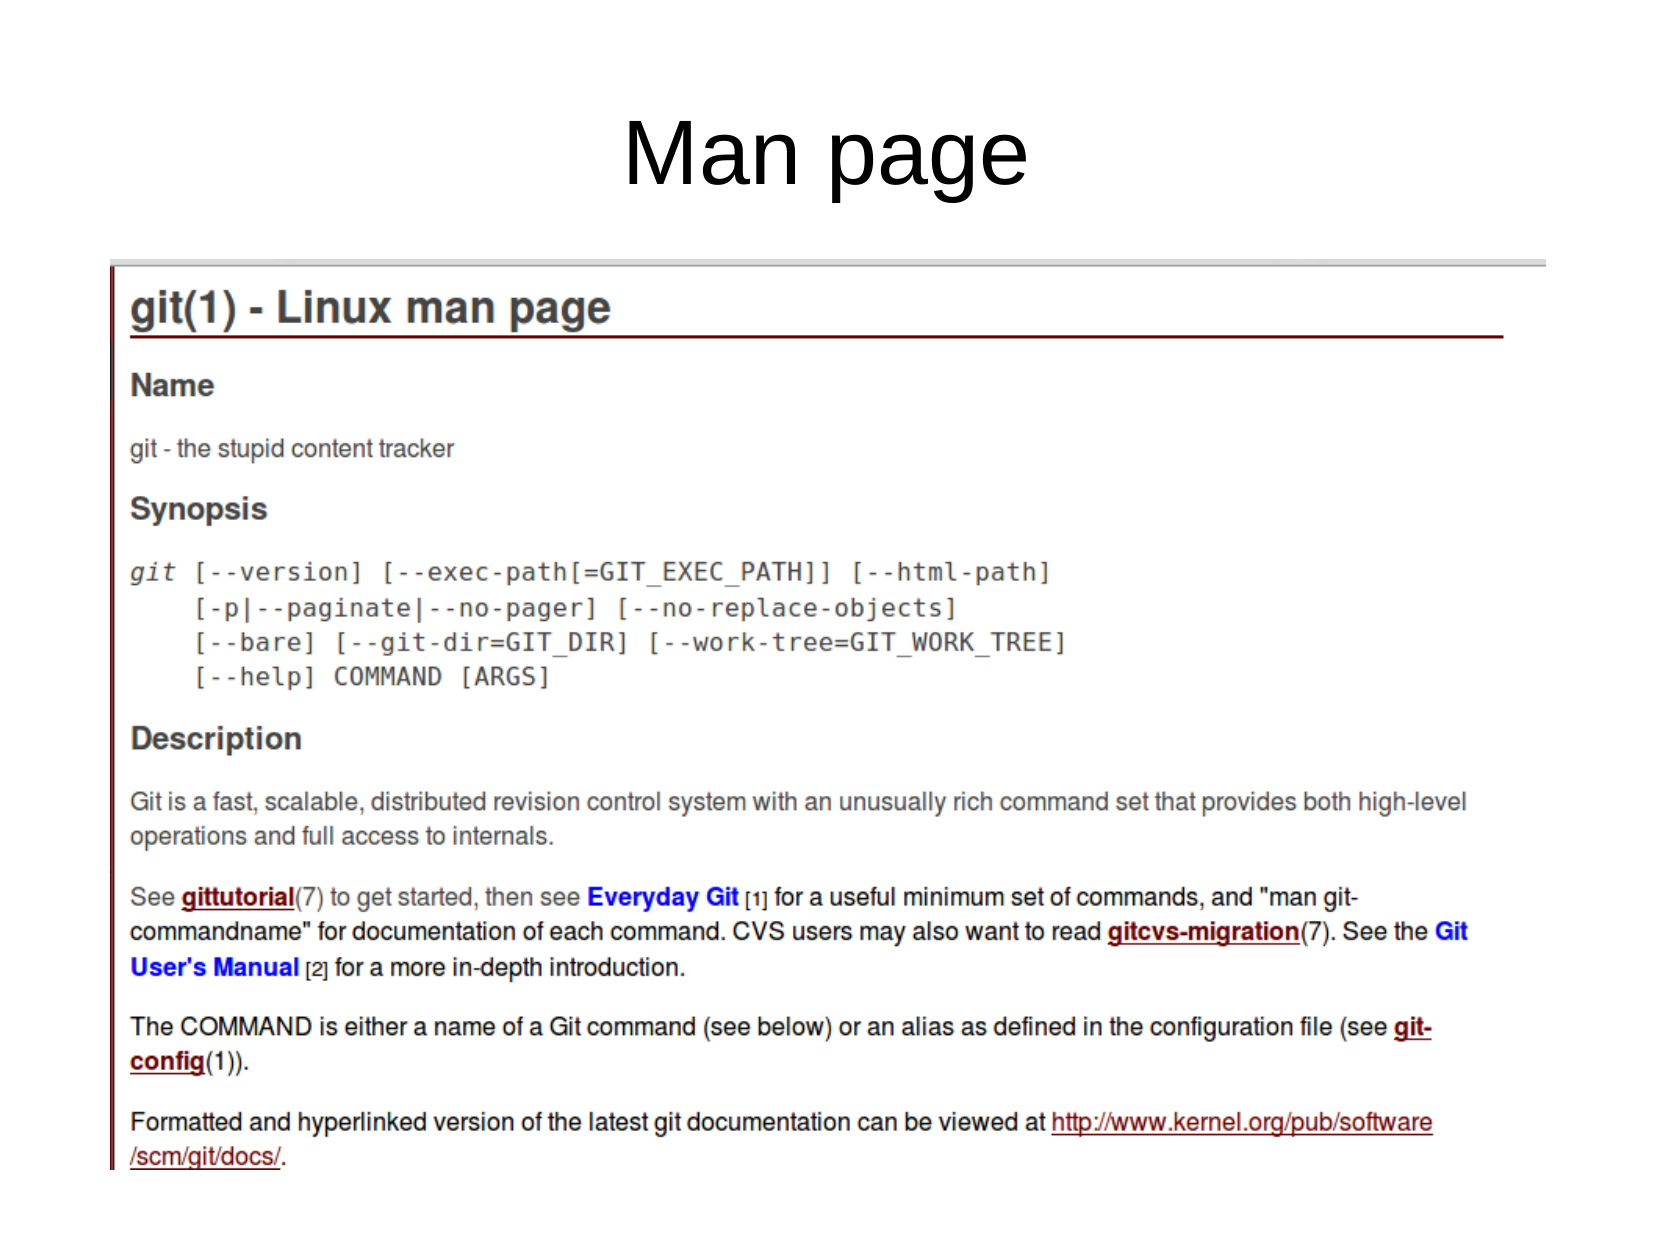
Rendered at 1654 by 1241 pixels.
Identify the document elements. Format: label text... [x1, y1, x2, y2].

picture [110, 259, 1546, 1171]
title Man page [82, 49, 1571, 257]
